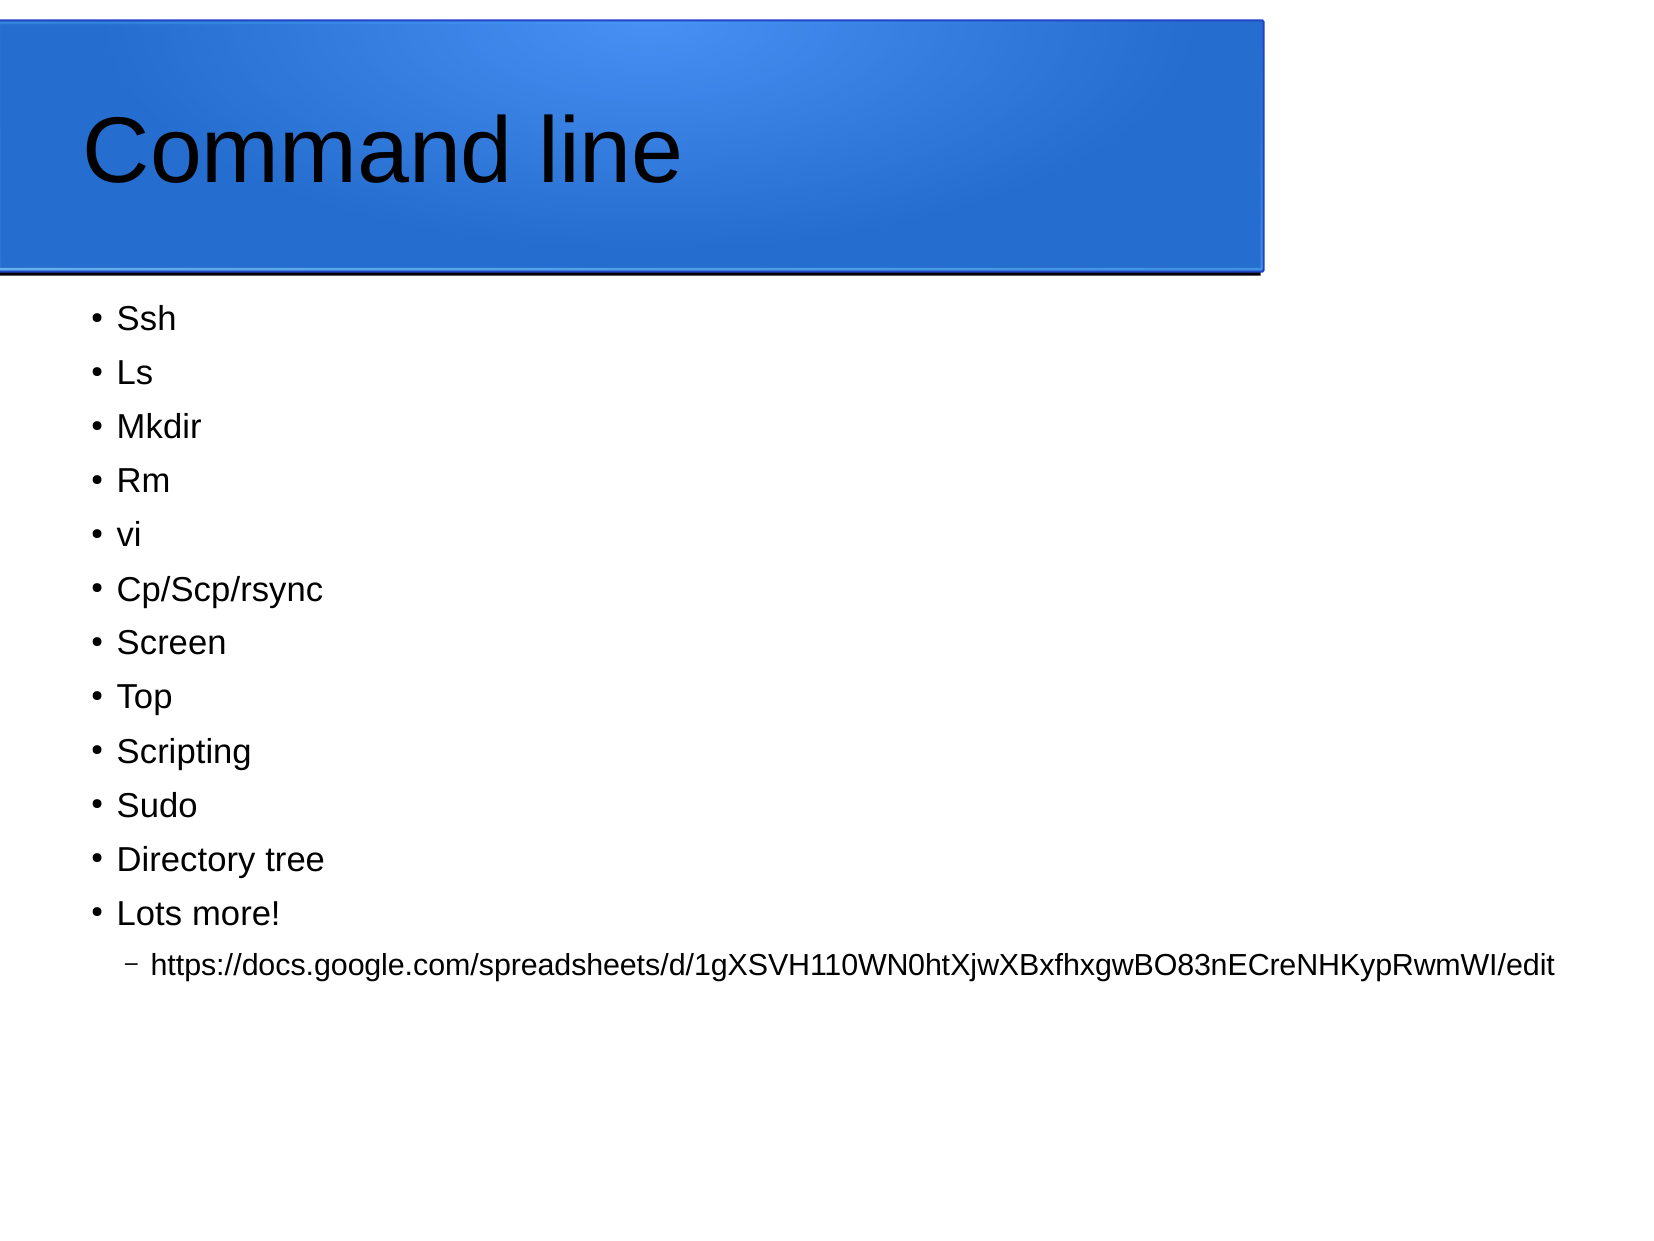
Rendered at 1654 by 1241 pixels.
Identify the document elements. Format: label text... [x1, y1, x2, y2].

title Command line [82, 47, 1234, 253]
list Ssh Ls Mkdir Rm vi Cp/Scp/rsync Screen Top Scripting Sudo Directory tree Lots more! https://docs.google.com/spreadsheets/d/1gXSVH110WN0htXjwXBxfhxgwBO83nECreNHKypRwmWI/edit [82, 299, 1571, 1019]
